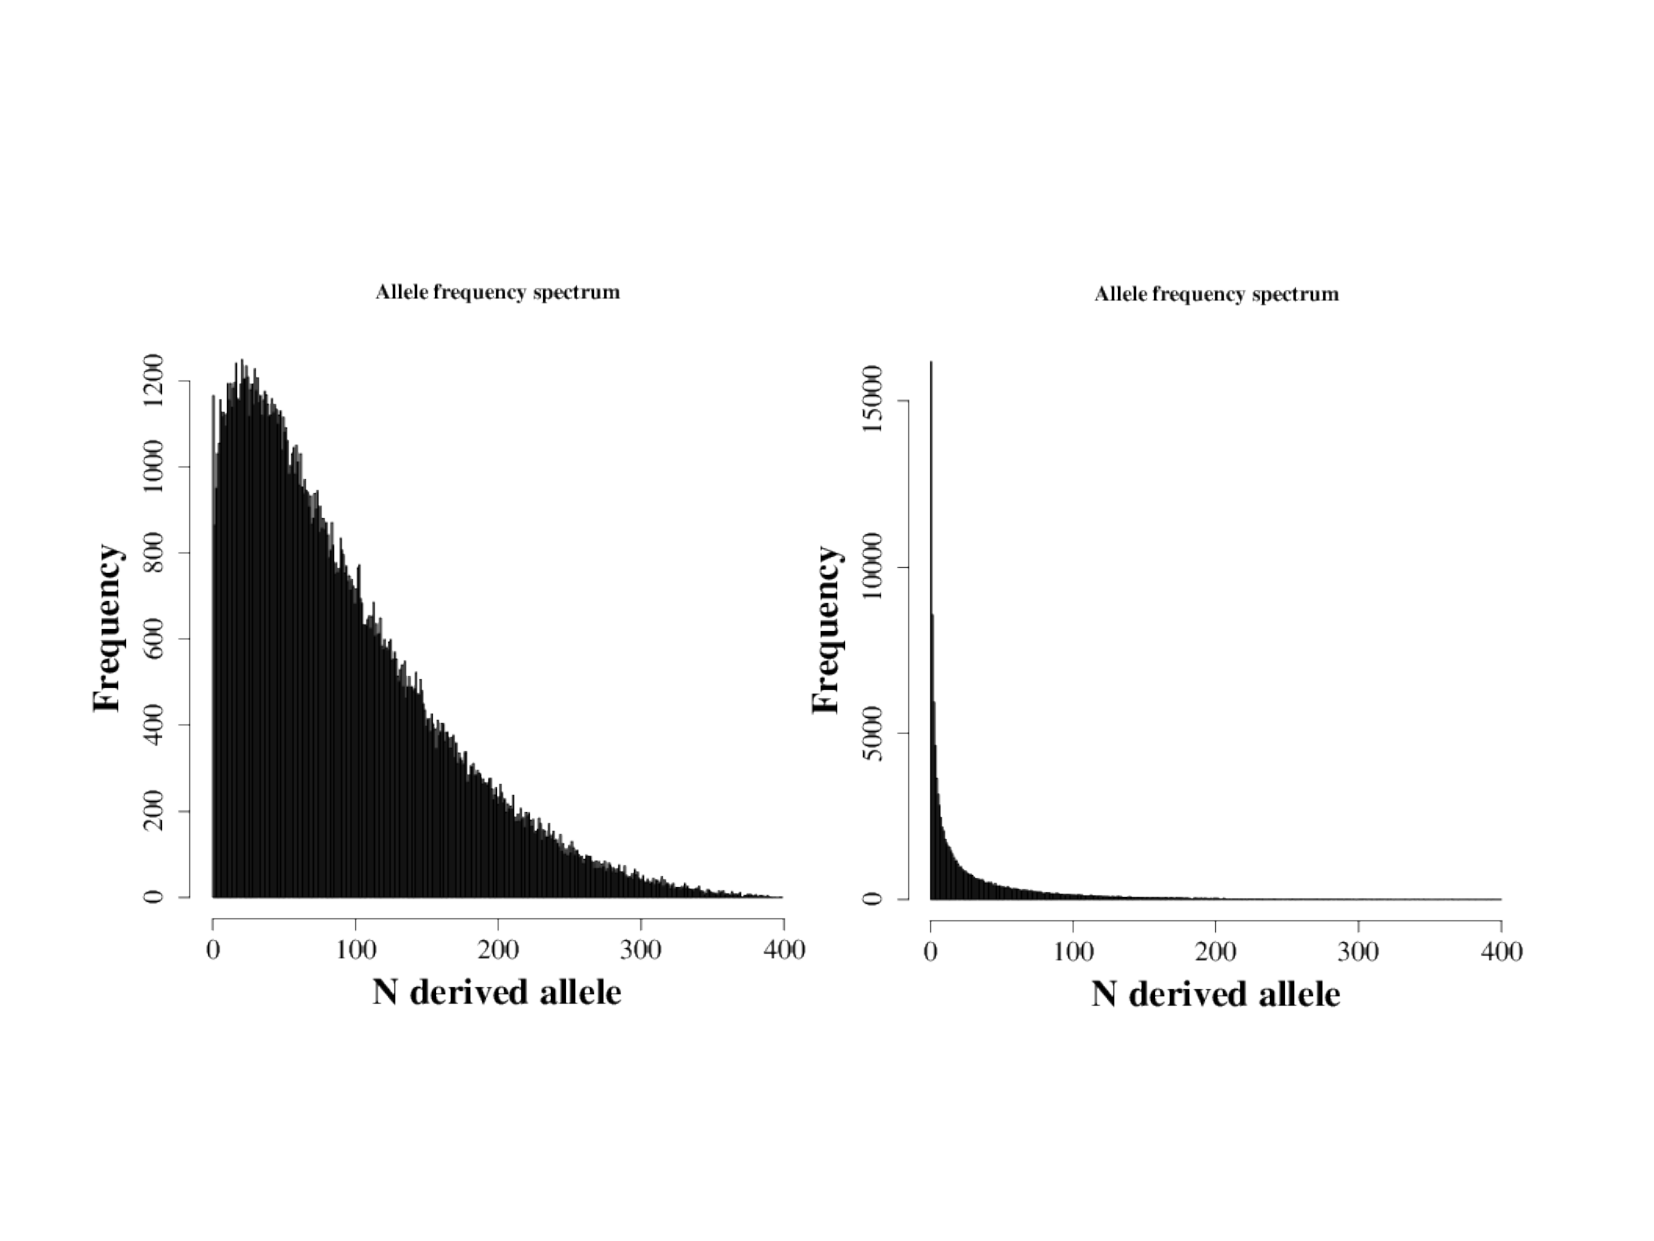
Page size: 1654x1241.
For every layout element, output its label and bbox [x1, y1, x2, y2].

picture [64, 246, 1572, 1036]
